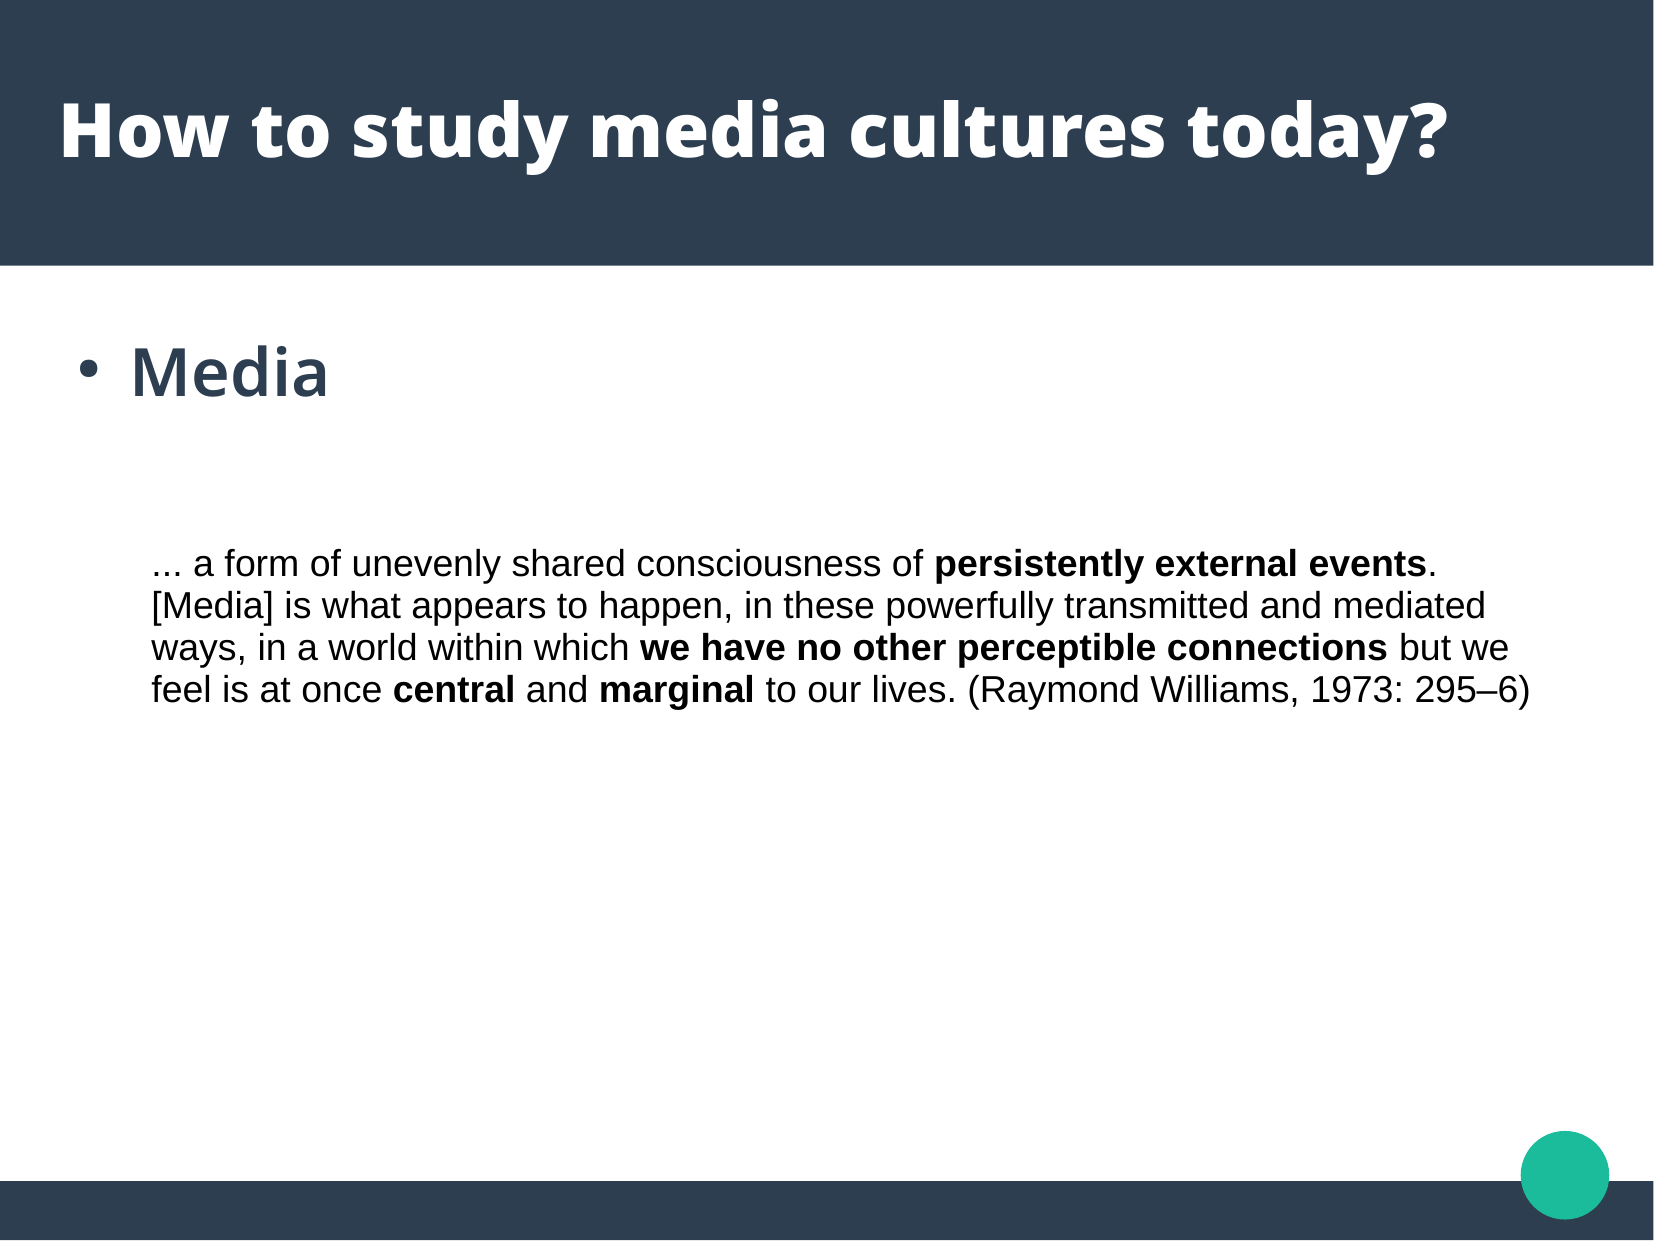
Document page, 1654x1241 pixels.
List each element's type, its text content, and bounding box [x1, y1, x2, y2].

text_box ... a form of unevenly shared consciousness of persistently external events. [Media] is what appears to happen, in these powerfully transmitted and mediated ways, in a world within which we have no other perceptible connections but we feel is at once central and marginal to our lives. (Raymond Williams, 1973: 295–6) [136, 535, 1547, 718]
list Media [59, 324, 1595, 1152]
title How to study media cultures today? [59, 49, 1595, 207]
